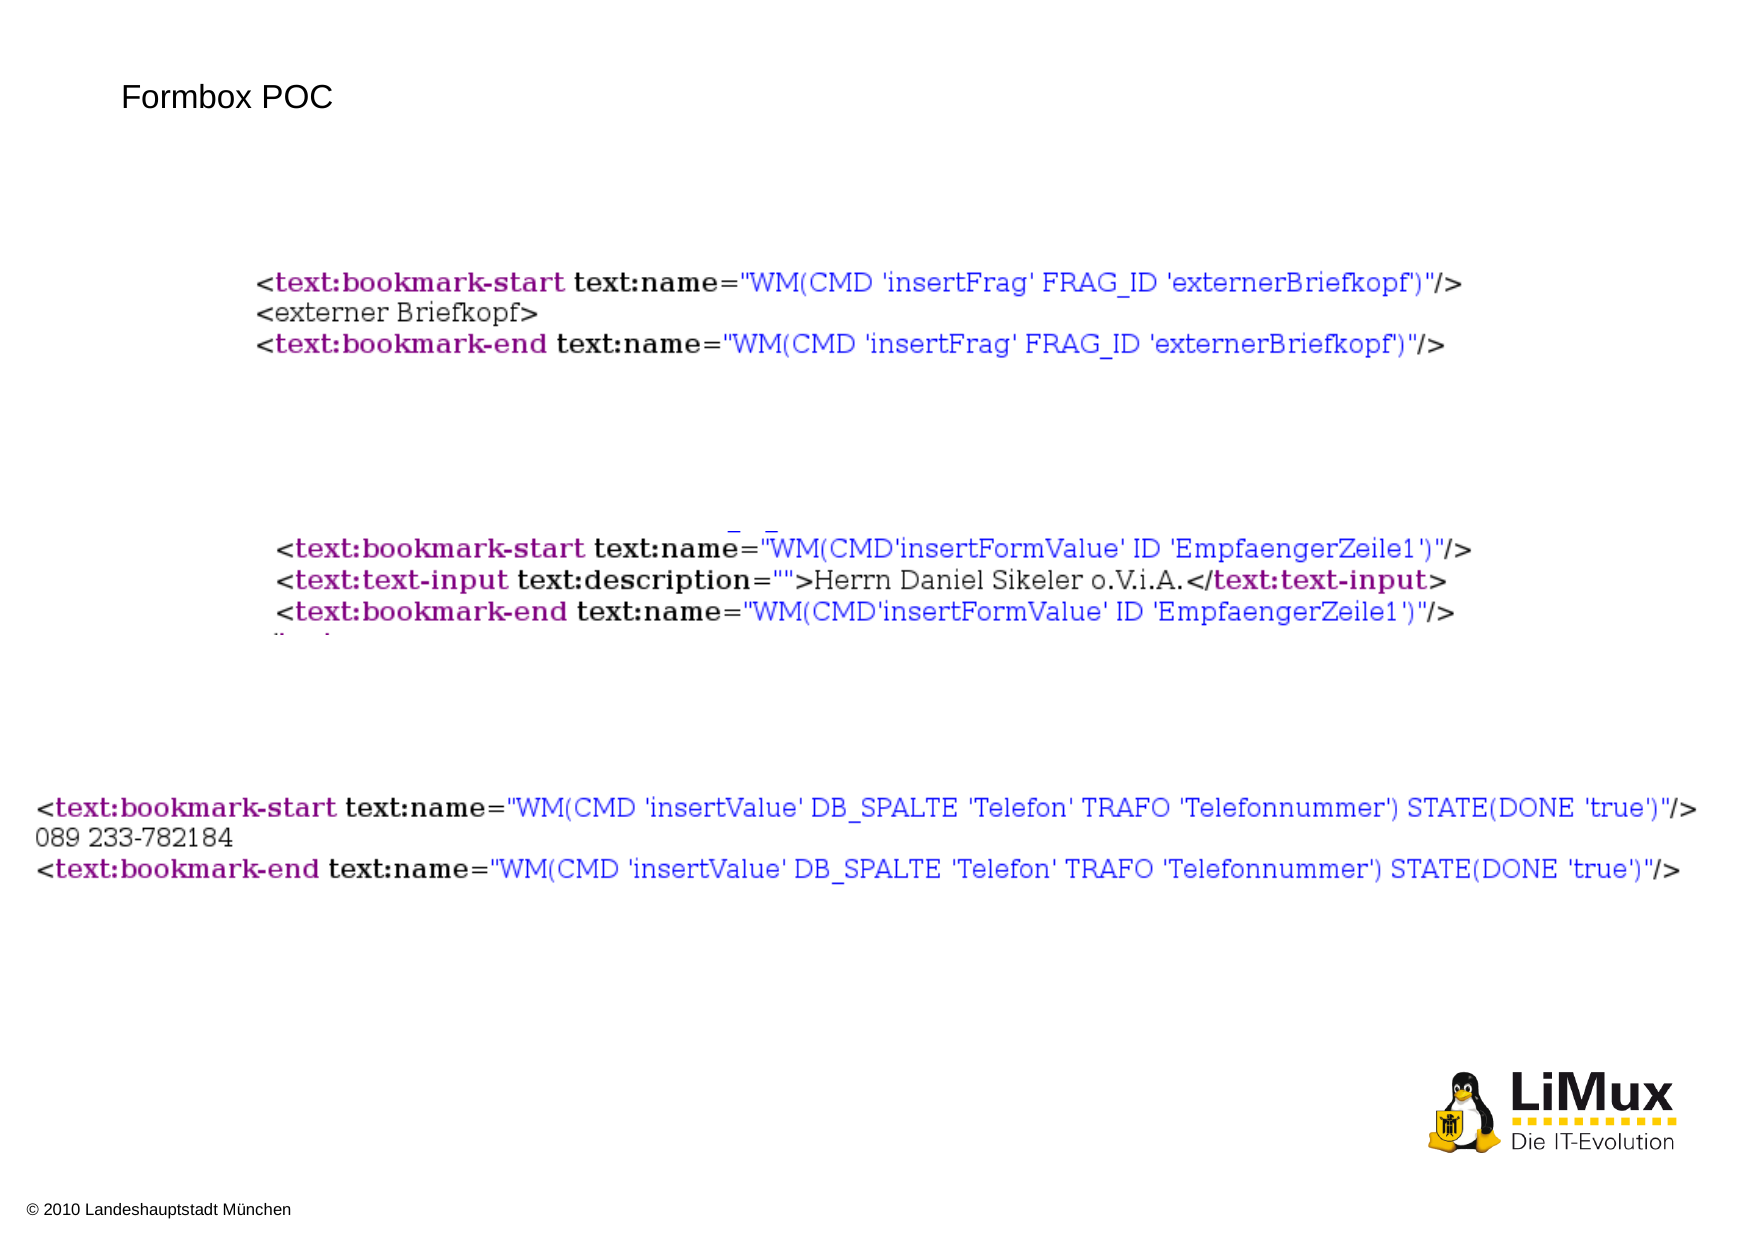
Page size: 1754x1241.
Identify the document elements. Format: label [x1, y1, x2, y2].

picture [245, 265, 1477, 361]
picture [1417, 1059, 1731, 1173]
picture [265, 531, 1493, 635]
picture [29, 795, 1725, 886]
